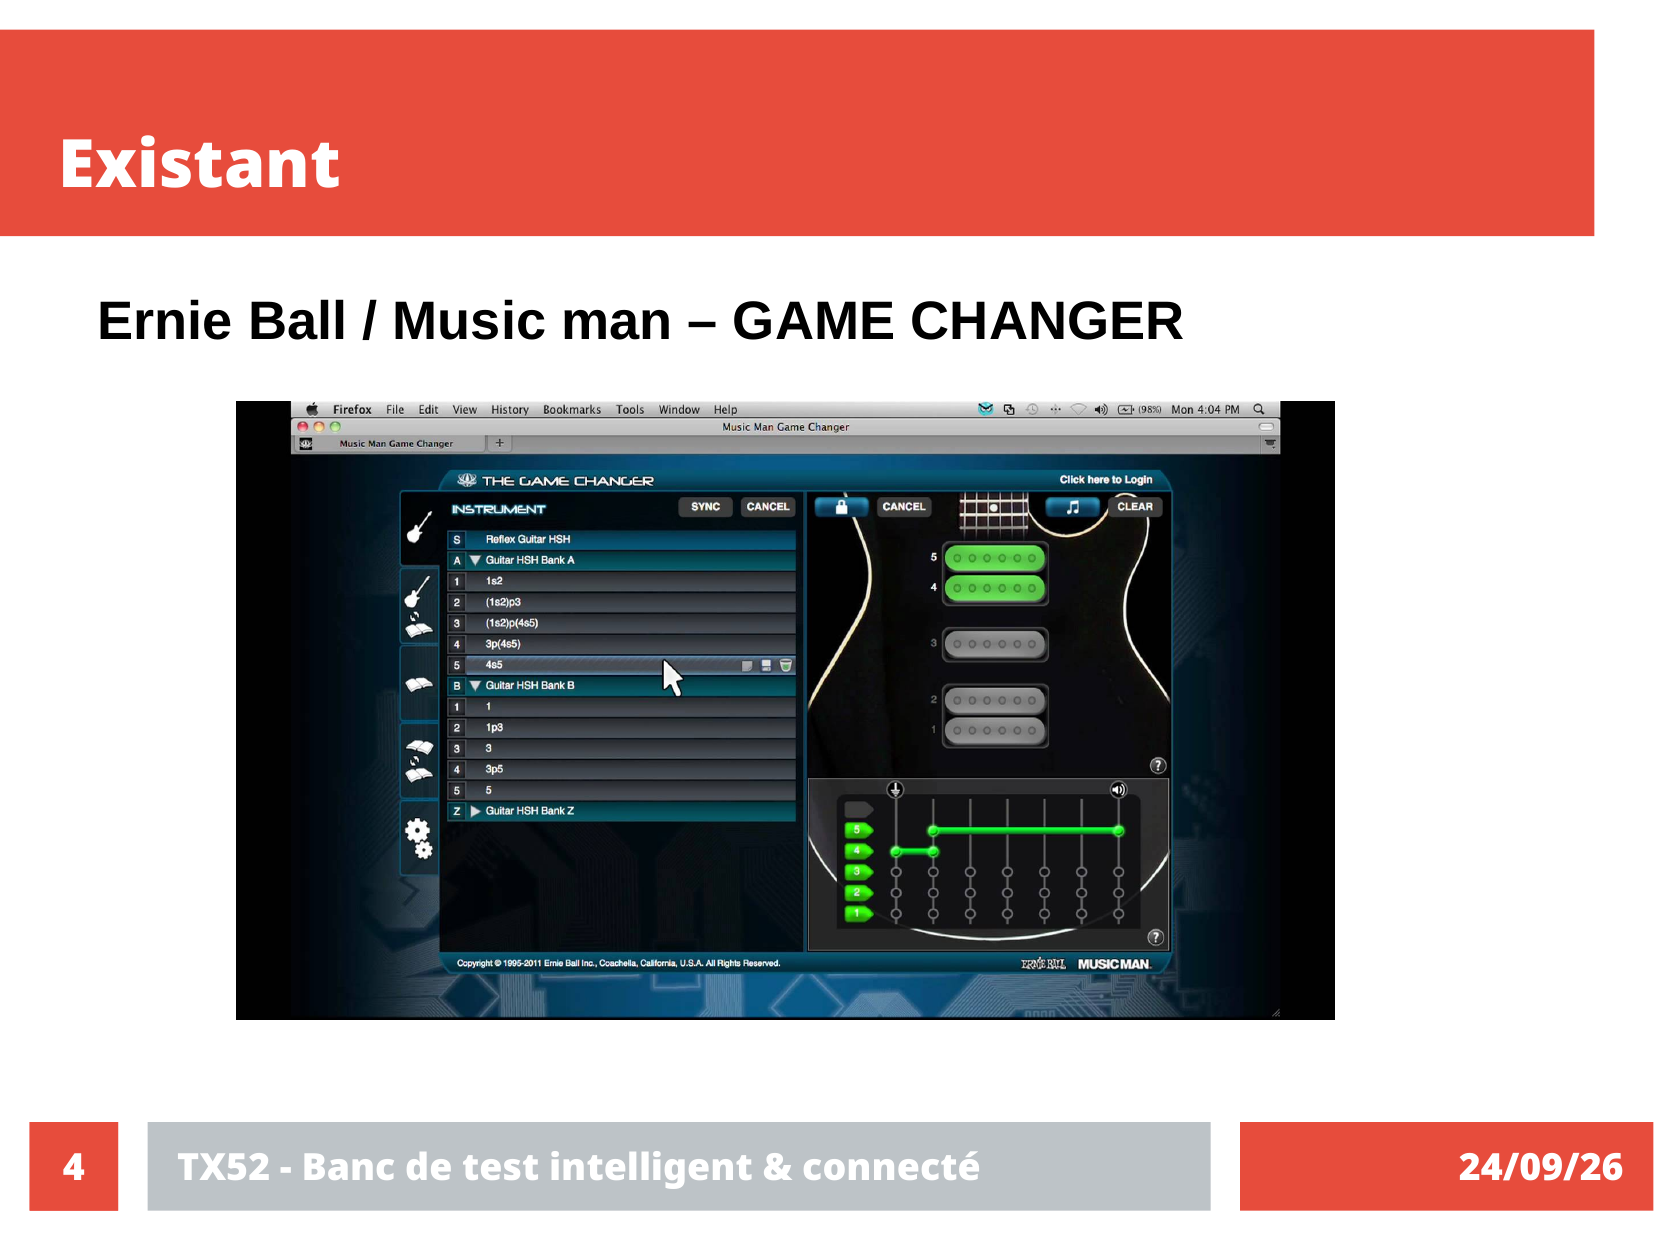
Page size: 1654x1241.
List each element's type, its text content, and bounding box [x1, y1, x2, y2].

picture [236, 401, 1335, 1020]
text_box Ernie Ball / Music man – GAME CHANGER [82, 283, 1202, 359]
title Existant [59, 59, 1595, 207]
